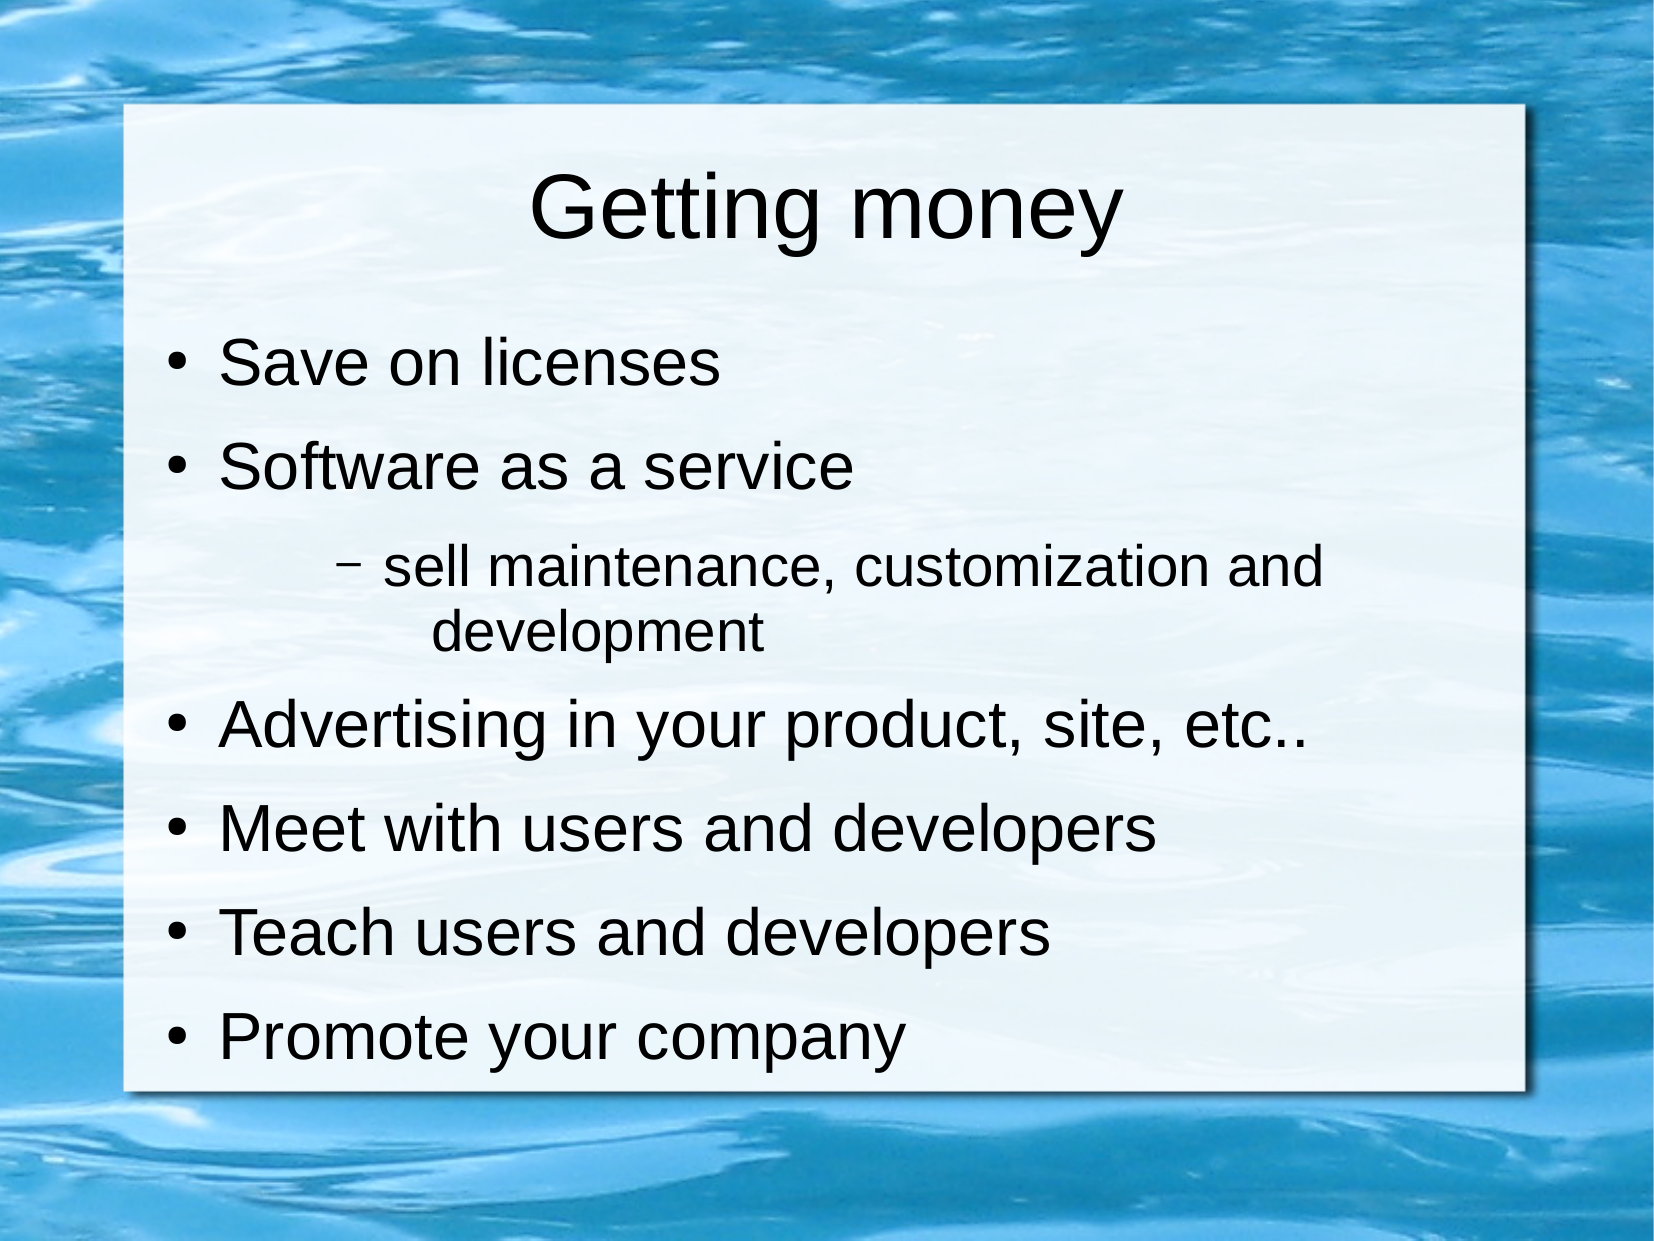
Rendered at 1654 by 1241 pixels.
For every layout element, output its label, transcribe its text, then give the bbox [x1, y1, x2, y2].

title Getting money [147, 125, 1506, 288]
picture [0, 0, 1654, 1241]
list Save on licenses Software as a service sell maintenance, customization and development Advertising in your product, site, etc.. Meet with users and developers Teach users and developers Promote your company [147, 324, 1506, 1129]
